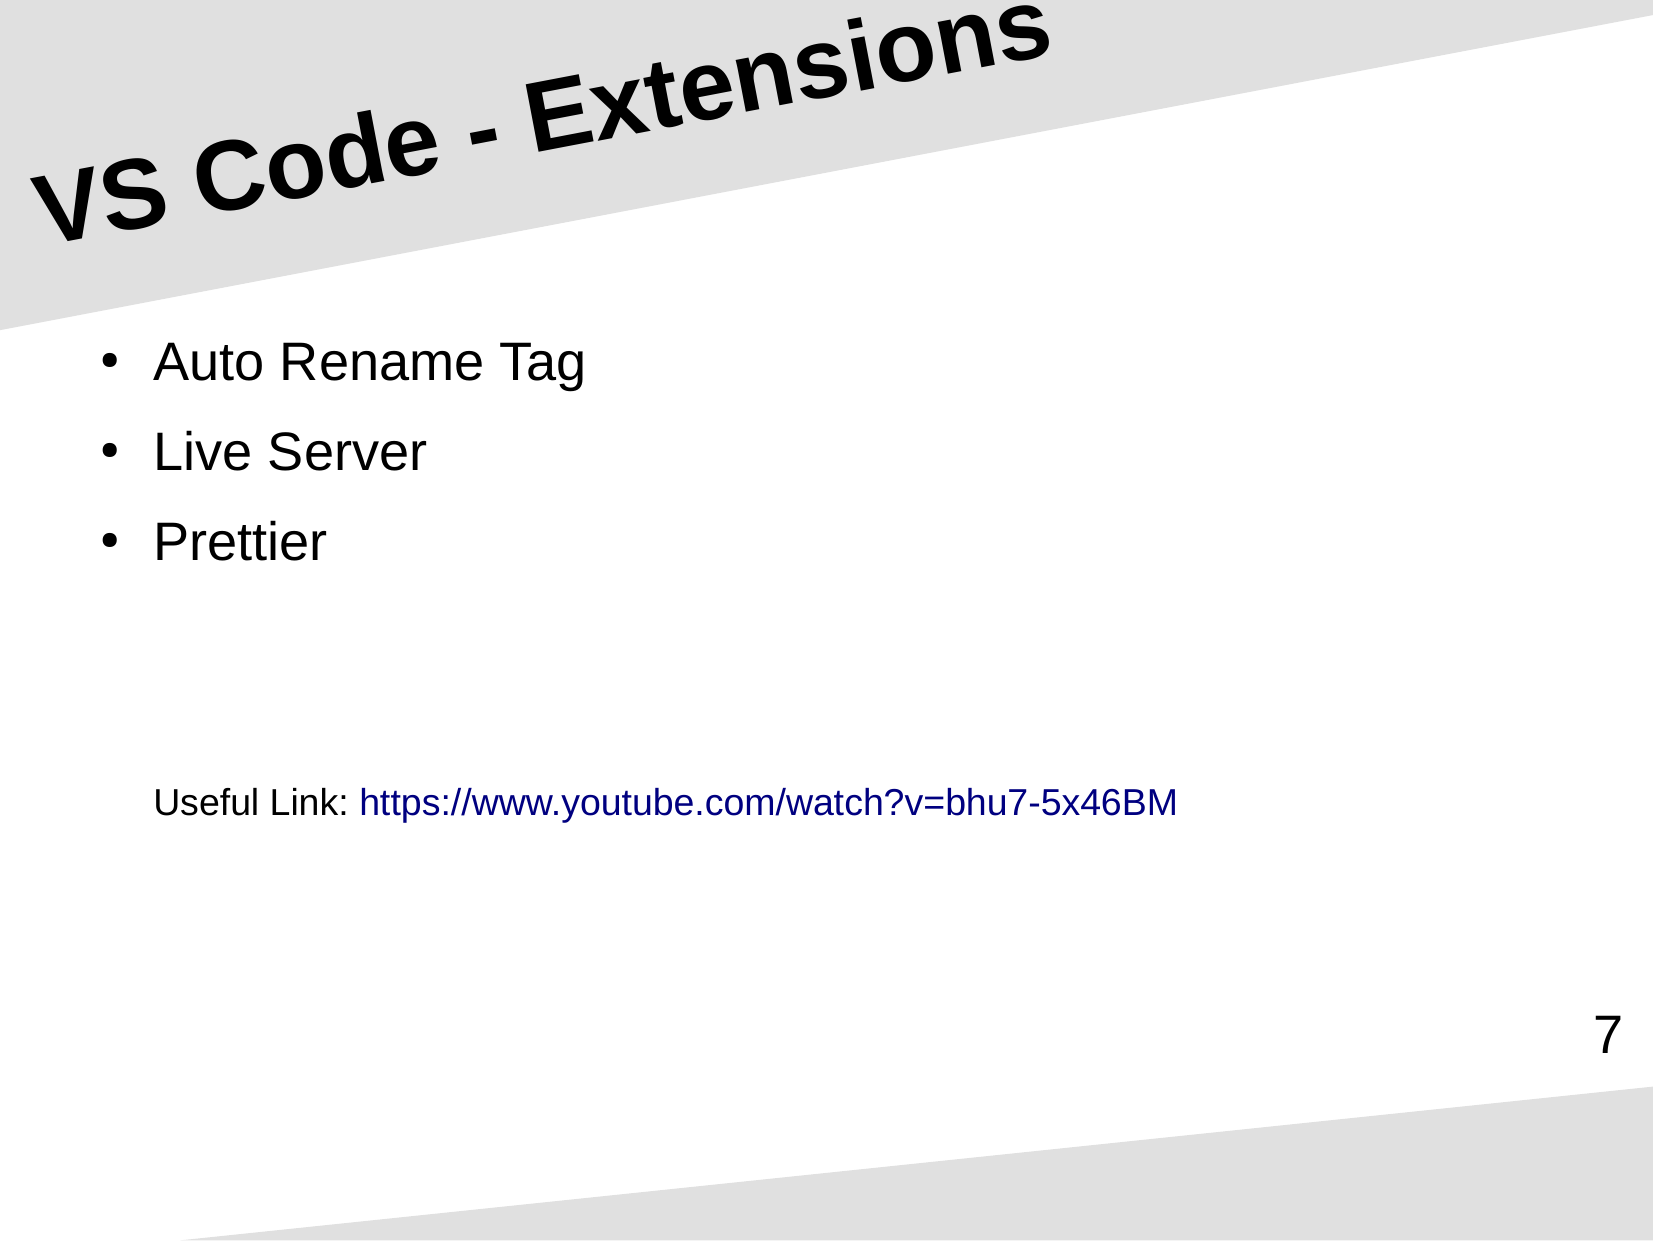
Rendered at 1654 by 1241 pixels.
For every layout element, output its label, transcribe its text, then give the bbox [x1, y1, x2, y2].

title VS Code - Extensions [16, 0, 1518, 315]
list Auto Rename Tag Live Server Prettier Useful Link: https://www.youtube.com/watch?v=bhu7-5x46BM [82, 331, 1538, 1051]
